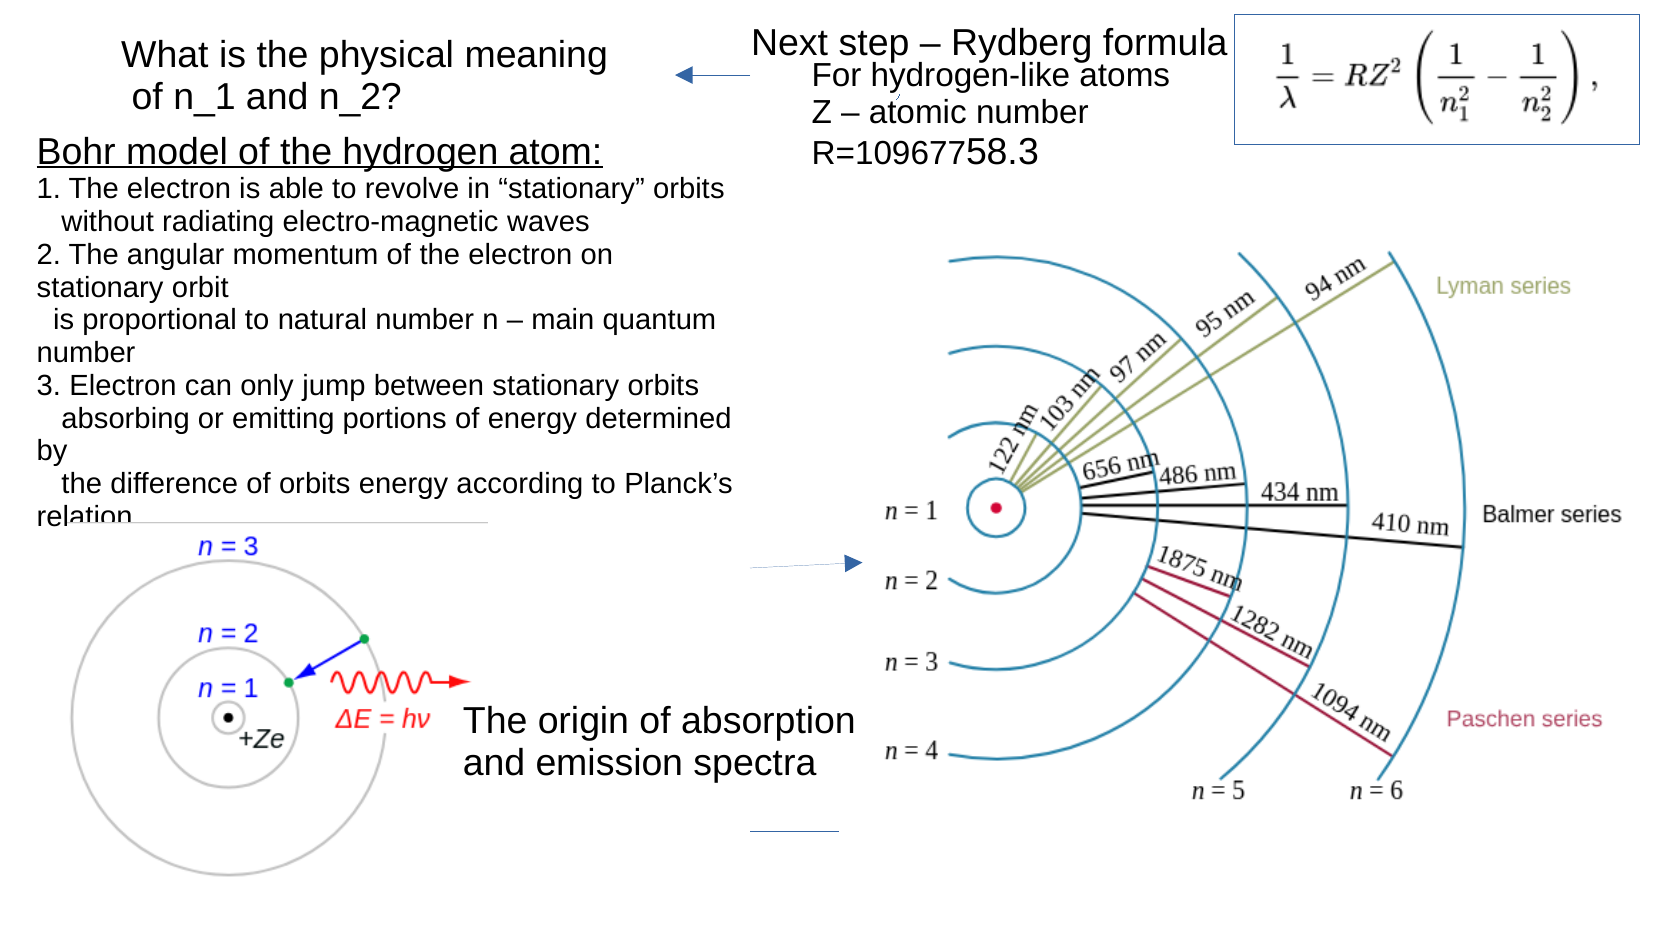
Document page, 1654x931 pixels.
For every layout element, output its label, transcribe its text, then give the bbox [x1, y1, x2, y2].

text_box The origin of absorption and emission spectra [448, 692, 872, 792]
text_box Next step – Rydberg formula [736, 13, 1244, 71]
text_box [1234, 14, 1640, 145]
text_box What is the physical meaning of n_1 and n_2? [106, 26, 624, 122]
text_box Bohr model of the hydrogen atom: 1. The electron is able to revolve in “stationary” orbits without radiating electro-magnetic waves 2. The angular momentum of the electron on stationary orbit is proportional to natural number n – main quantum number 3. Electron can only jump between stationary orbits absorbing or emitting portions of energy determined by the difference of orbits energy according to Planck’s relation [21, 122, 751, 568]
picture [878, 244, 1643, 826]
picture [67, 522, 488, 902]
picture [1256, 25, 1599, 138]
text_box For hydrogen-like atoms Z – atomic number R=10967758.3 [796, 49, 1231, 180]
